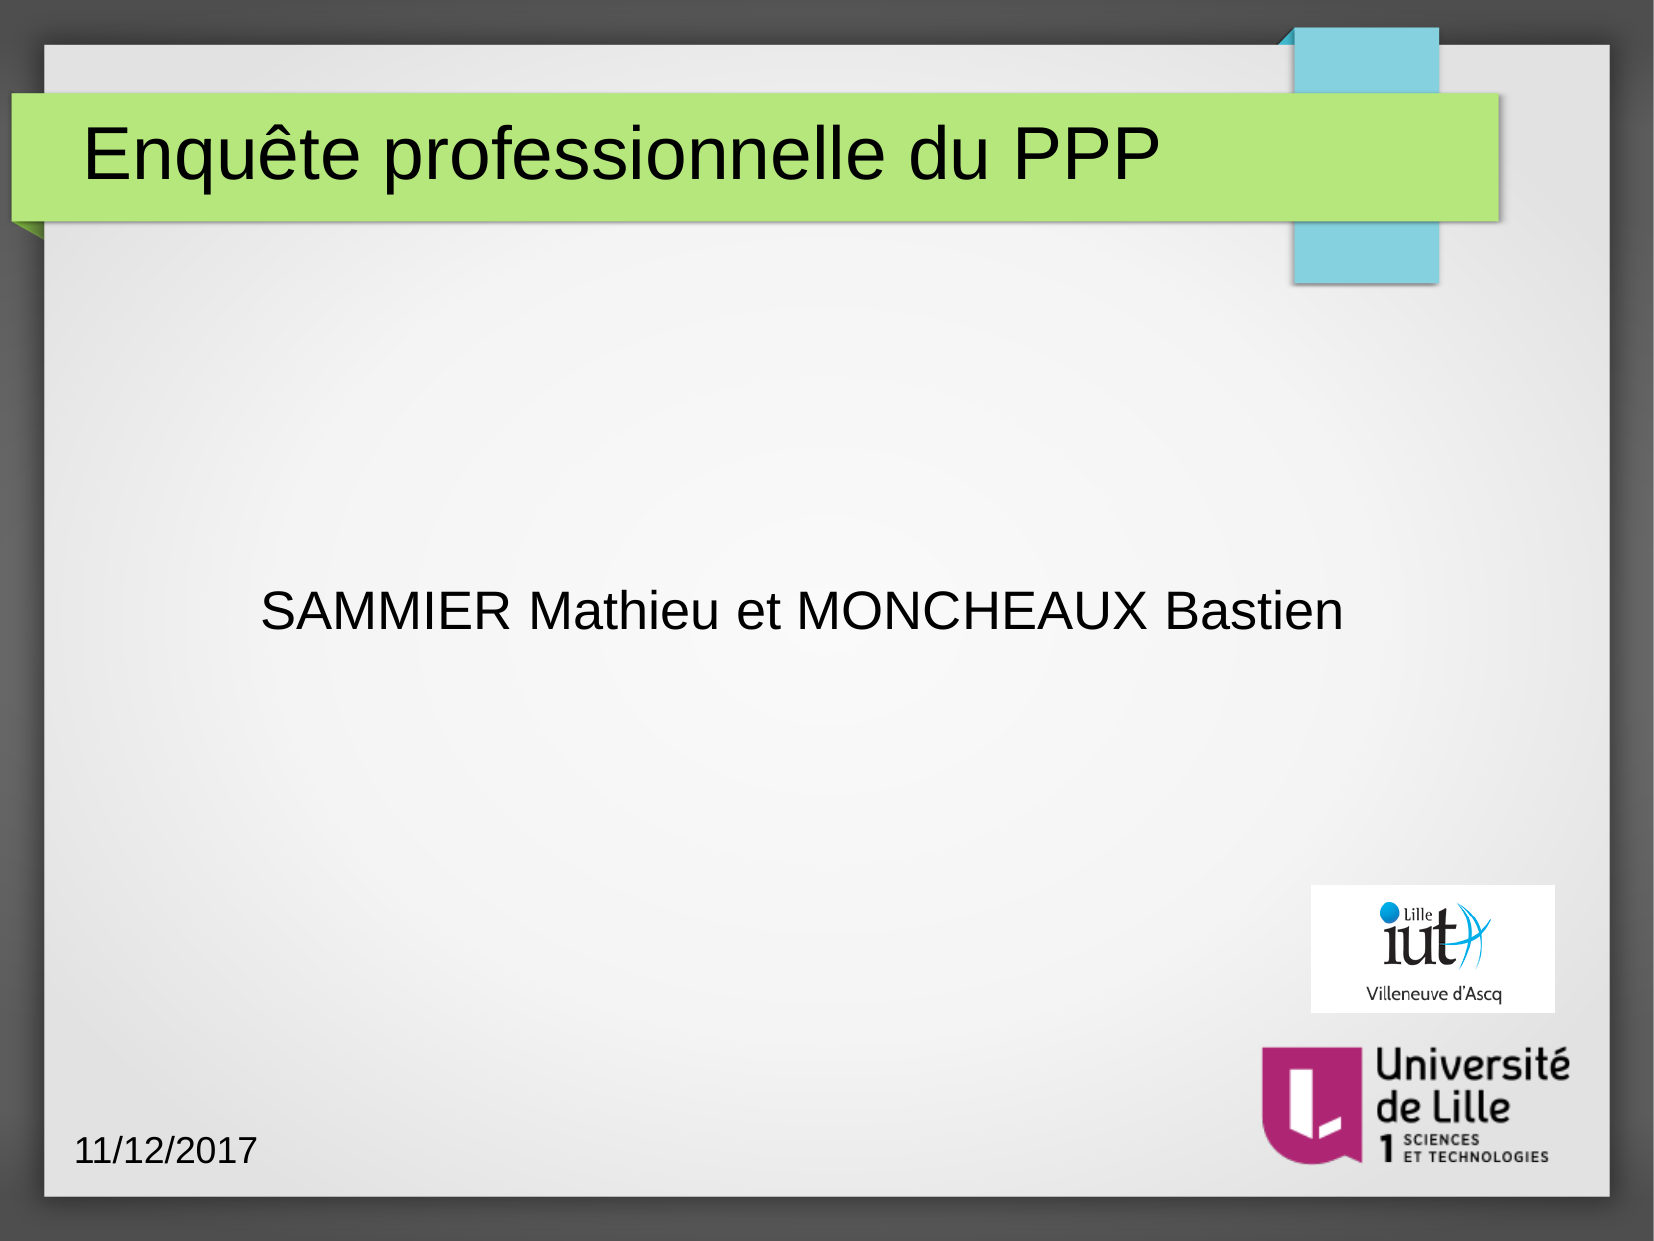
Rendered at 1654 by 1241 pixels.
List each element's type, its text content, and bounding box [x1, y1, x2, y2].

text_box 11/12/2017 [59, 1122, 378, 1179]
picture [0, 0, 1654, 1241]
text_box SAMMIER Mathieu et MONCHEAUX Bastien [224, 573, 1382, 709]
title Enquête professionnelle du PPP [82, 48, 1630, 260]
